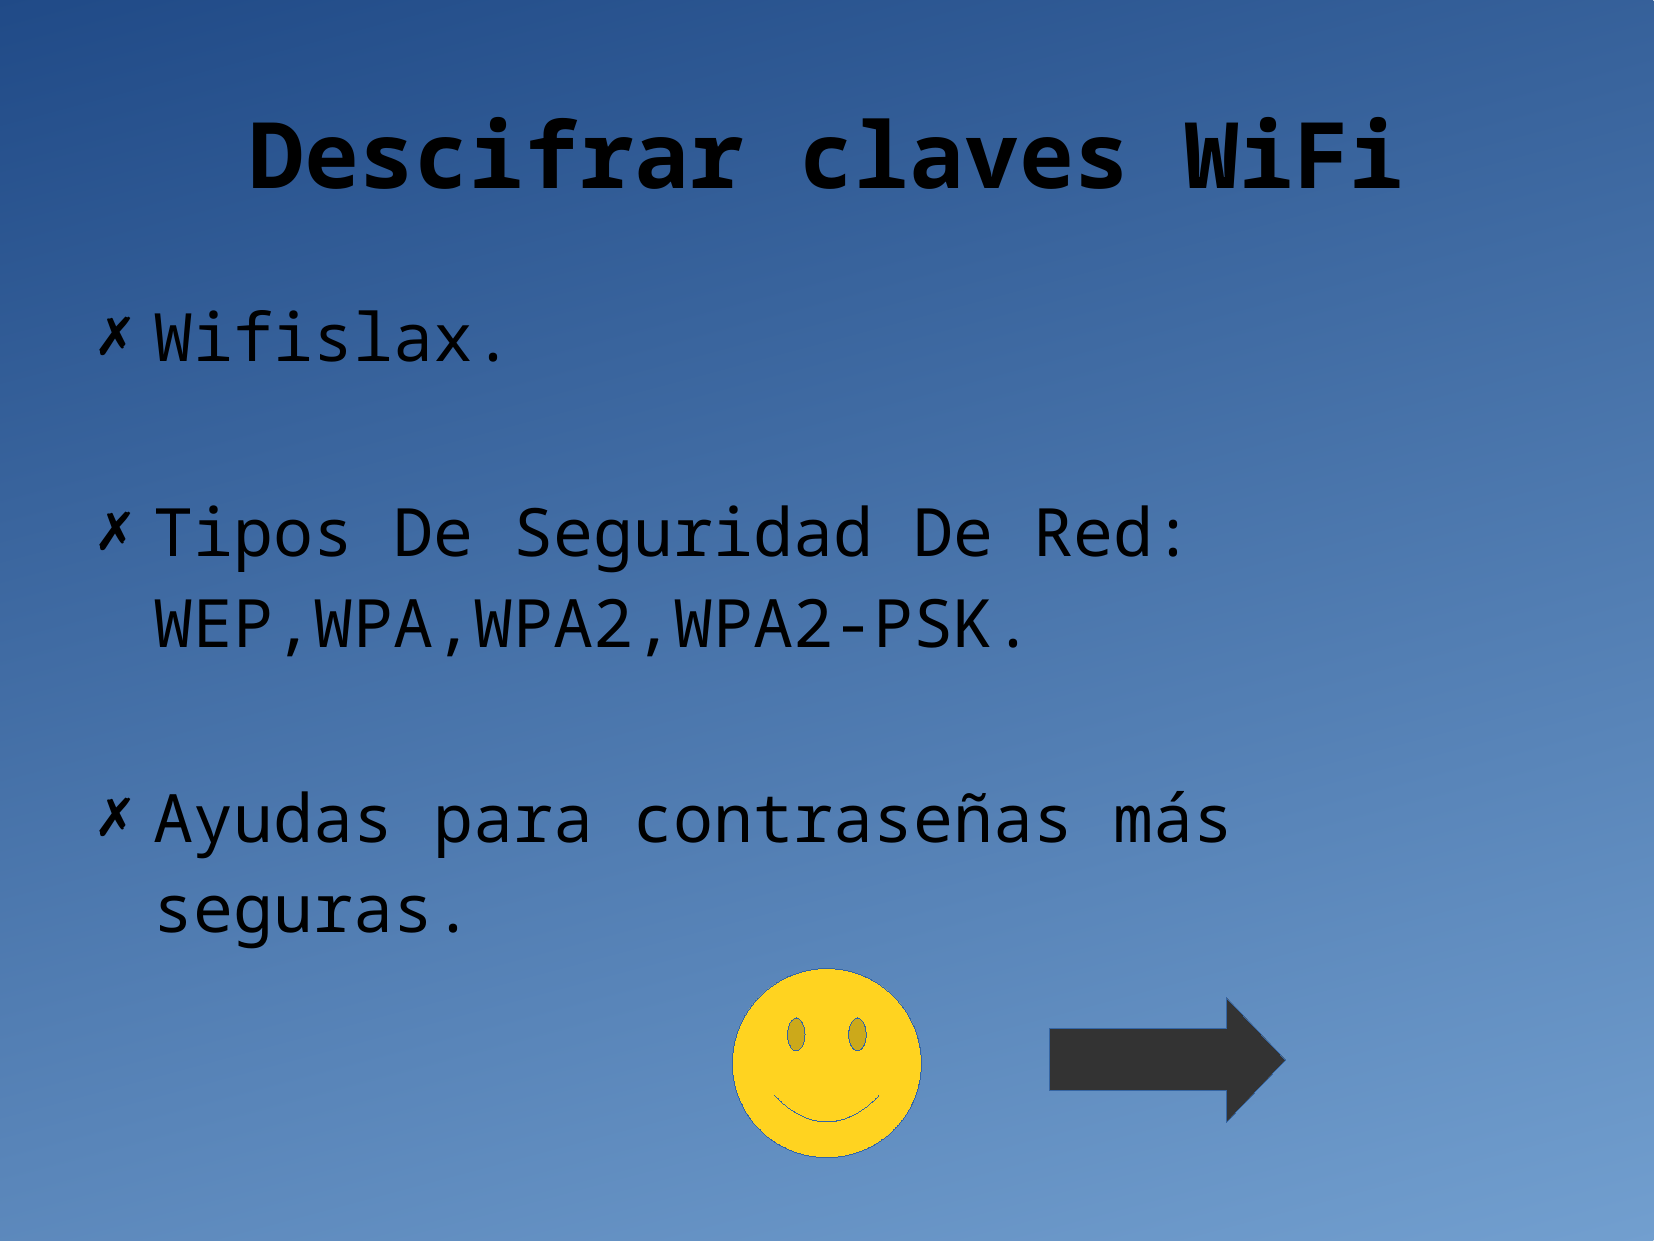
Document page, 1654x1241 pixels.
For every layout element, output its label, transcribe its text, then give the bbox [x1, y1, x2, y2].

text_box [732, 968, 922, 1158]
title Descifrar claves WiFi [82, 49, 1571, 257]
text_box [1049, 997, 1286, 1123]
list Wifislax. Tipos De Seguridad De Red: WEP,WPA,WPA2,WPA2-PSK. Ayudas para contraseñas más seguras. [82, 290, 1571, 1010]
